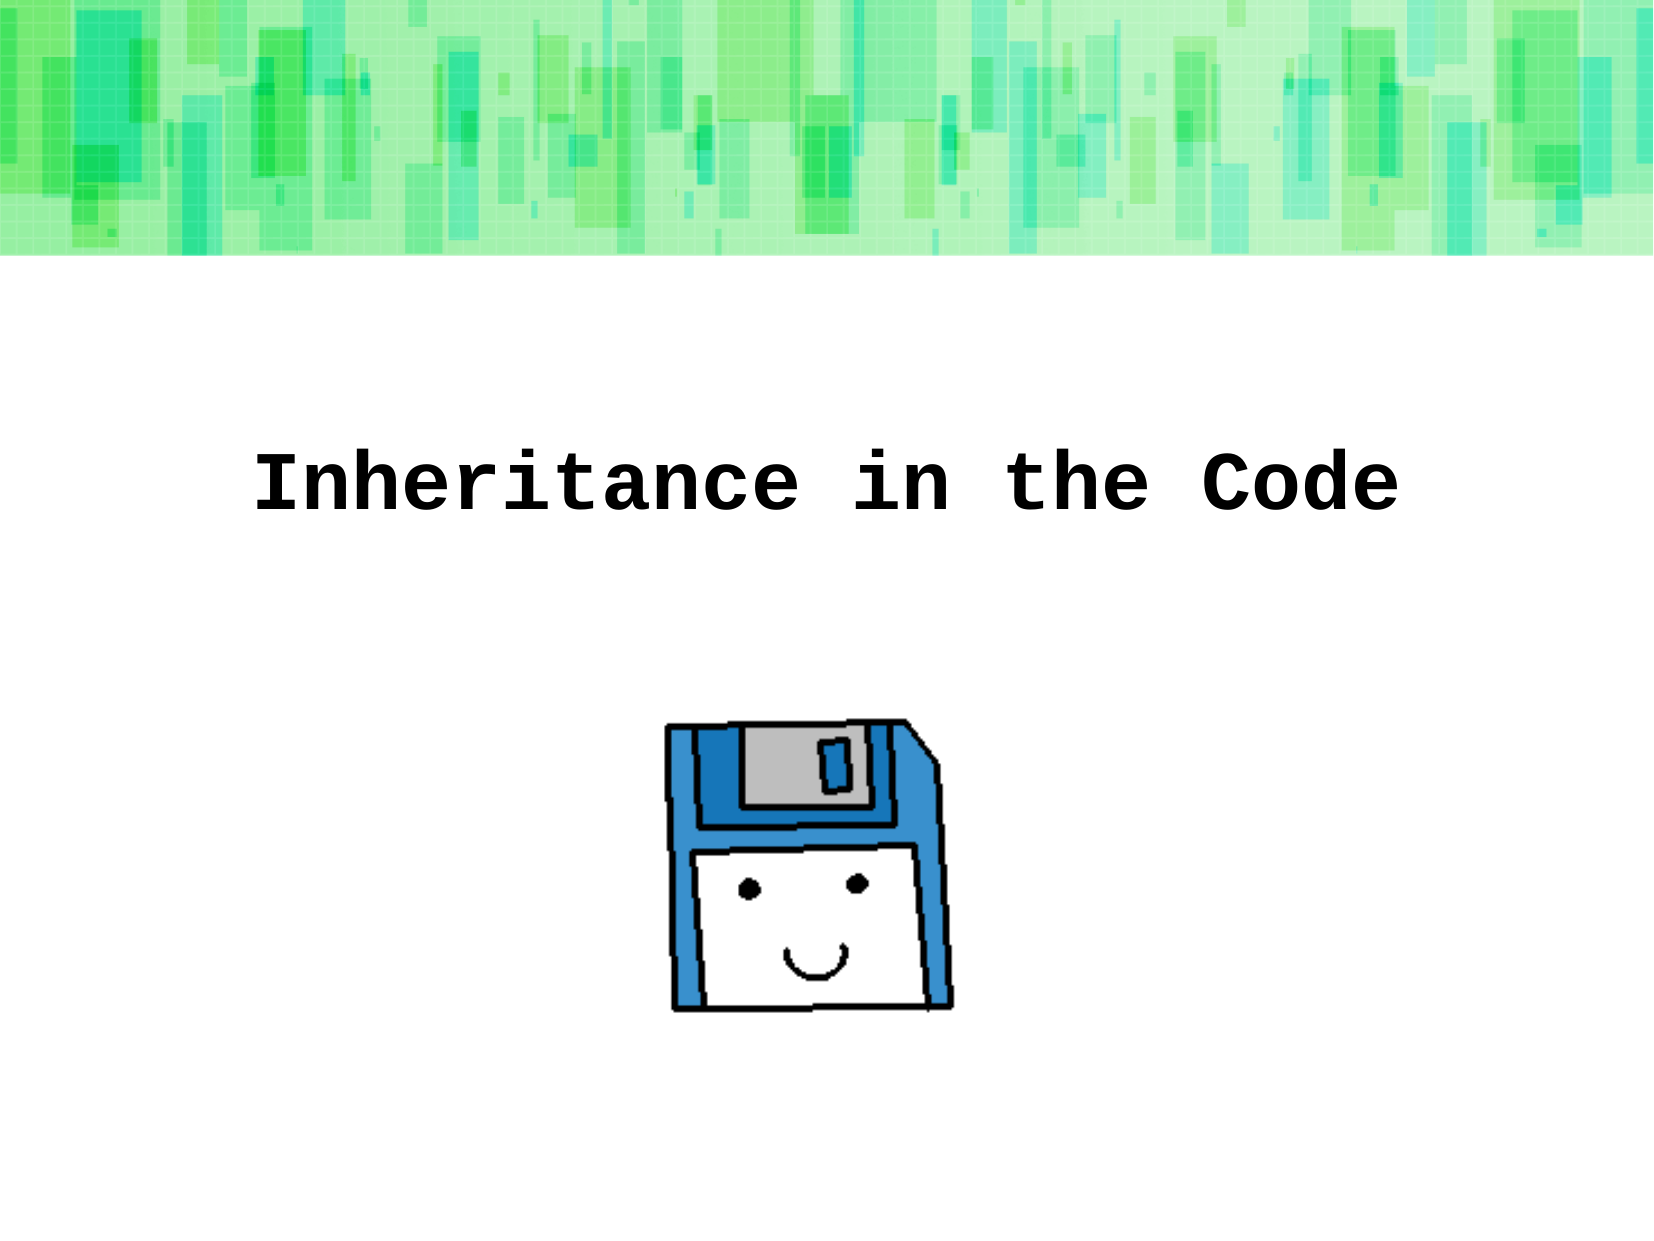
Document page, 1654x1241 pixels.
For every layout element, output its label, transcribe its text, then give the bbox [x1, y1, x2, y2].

subtitle Inheritance in the Code [82, 285, 1571, 691]
picture [0, 0, 1654, 1241]
